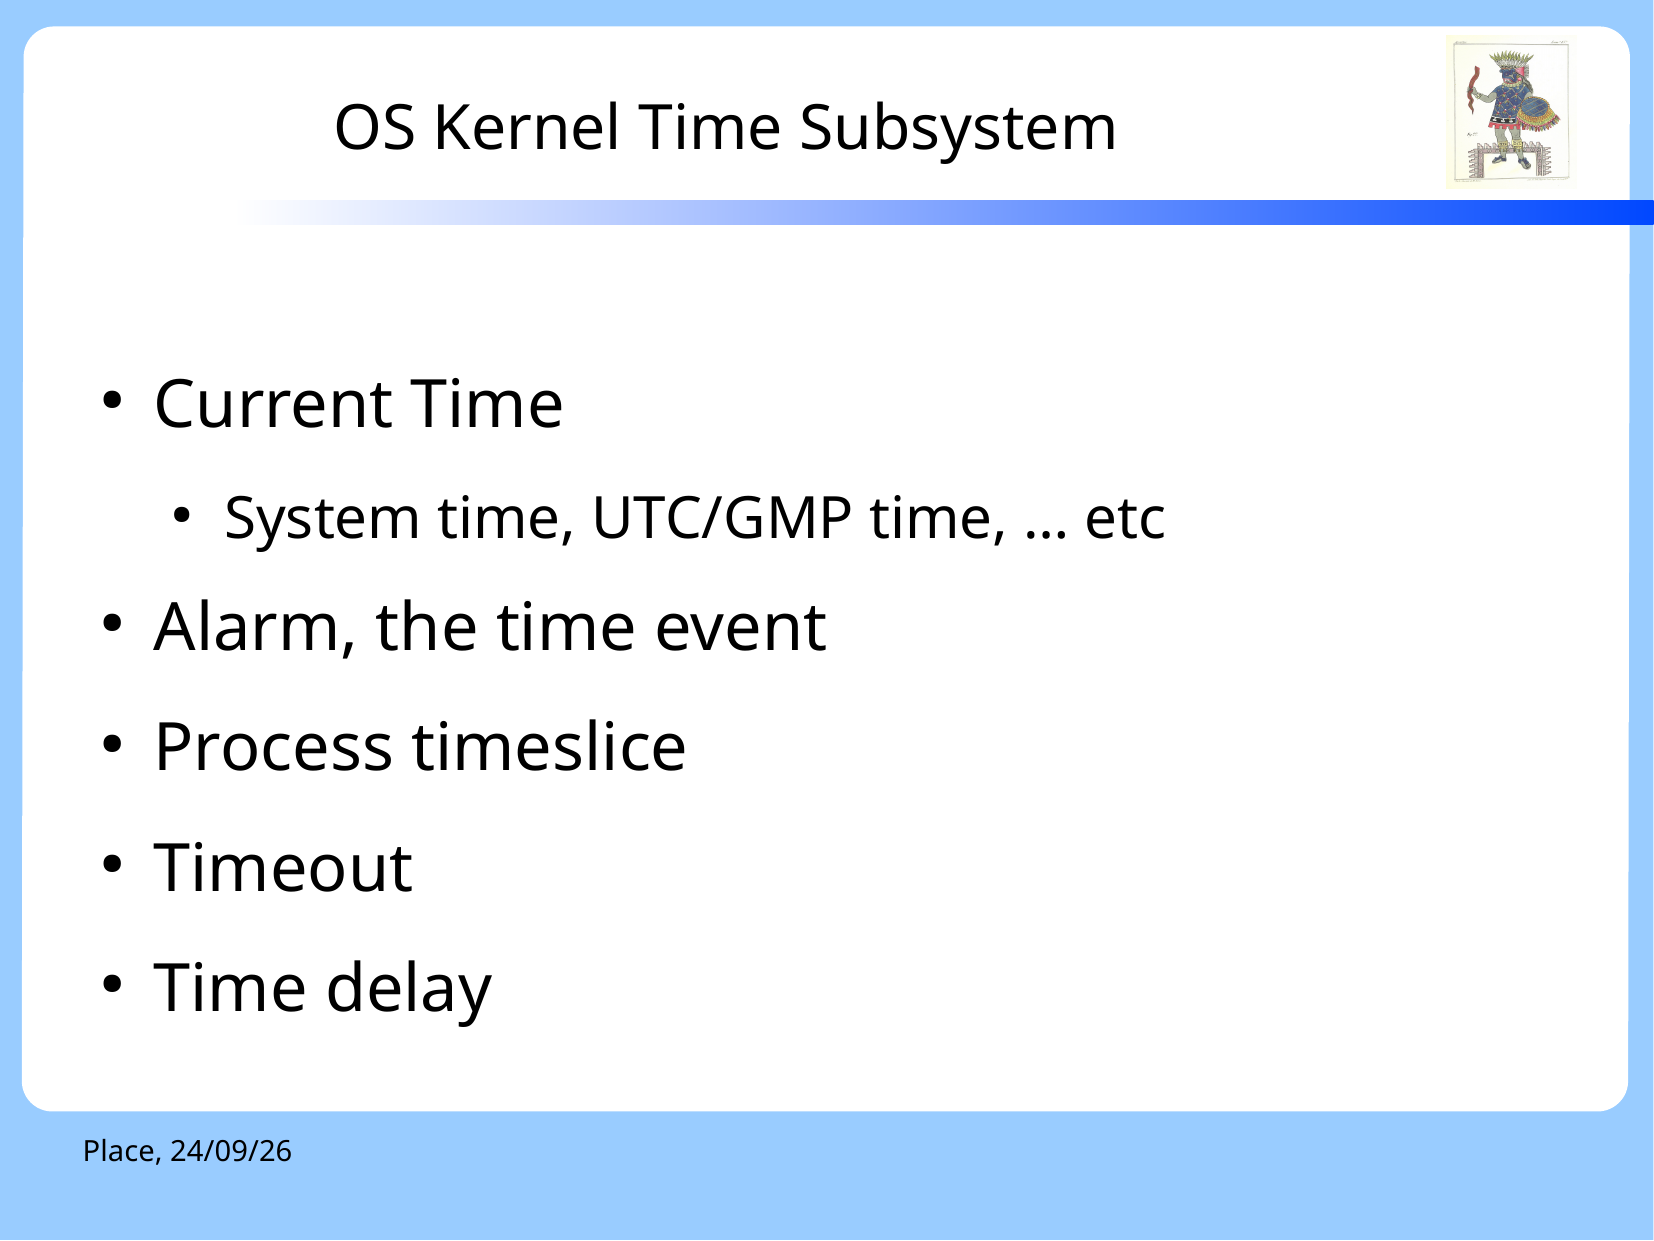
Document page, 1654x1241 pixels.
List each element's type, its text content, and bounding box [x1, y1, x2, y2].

list Current Time System time, UTC/GMP time, … etc Alarm, the time event Process timeslice Timeout Time delay [82, 236, 1571, 1055]
title OS Kernel Time Subsystem [82, 49, 1371, 201]
picture [1446, 35, 1577, 189]
